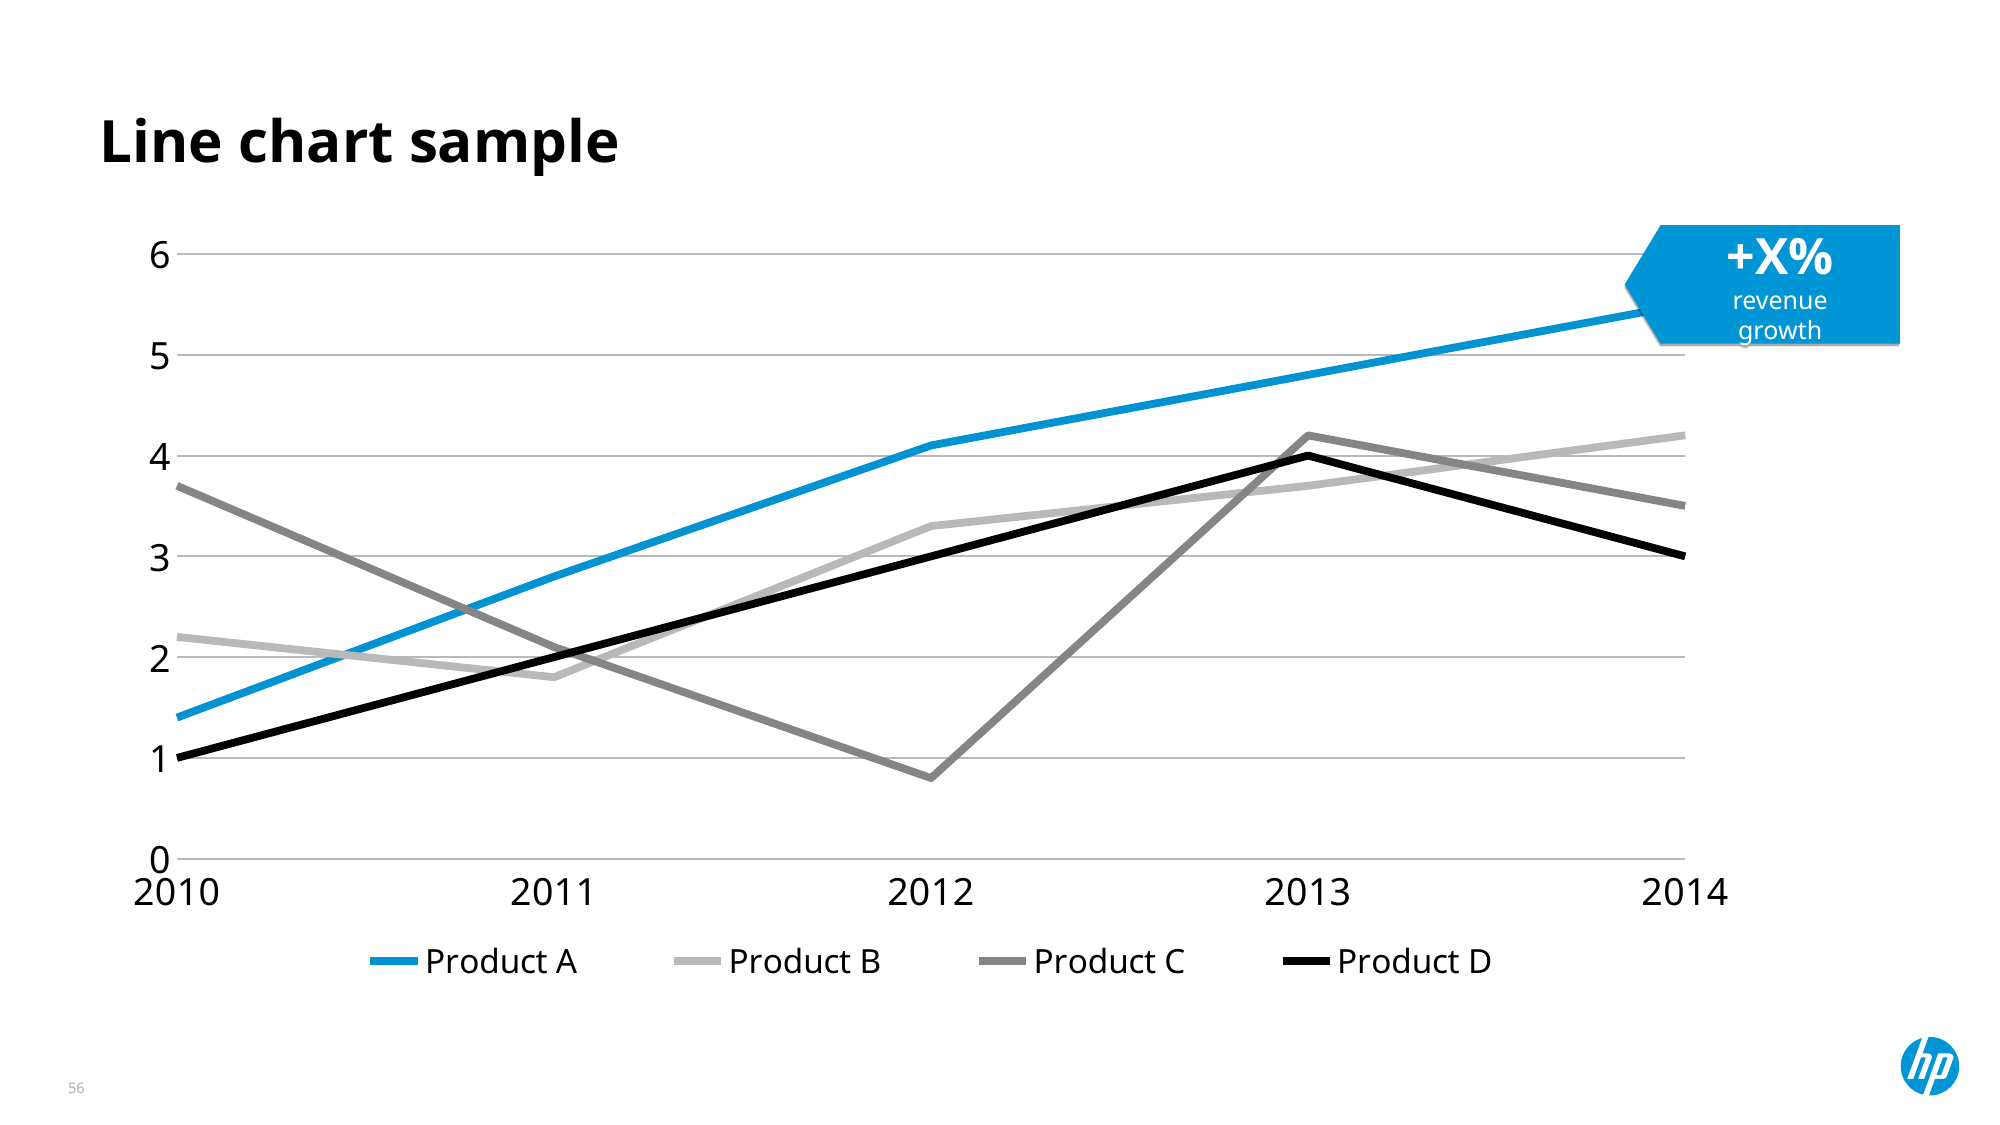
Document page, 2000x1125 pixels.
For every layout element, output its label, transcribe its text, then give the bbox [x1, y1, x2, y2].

slide_number <number> [34, 1062, 85, 1099]
chart [99, 212, 1763, 1000]
title Line chart sample [99, 50, 1900, 175]
text_box +X% revenue growth [1624, 225, 1900, 344]
